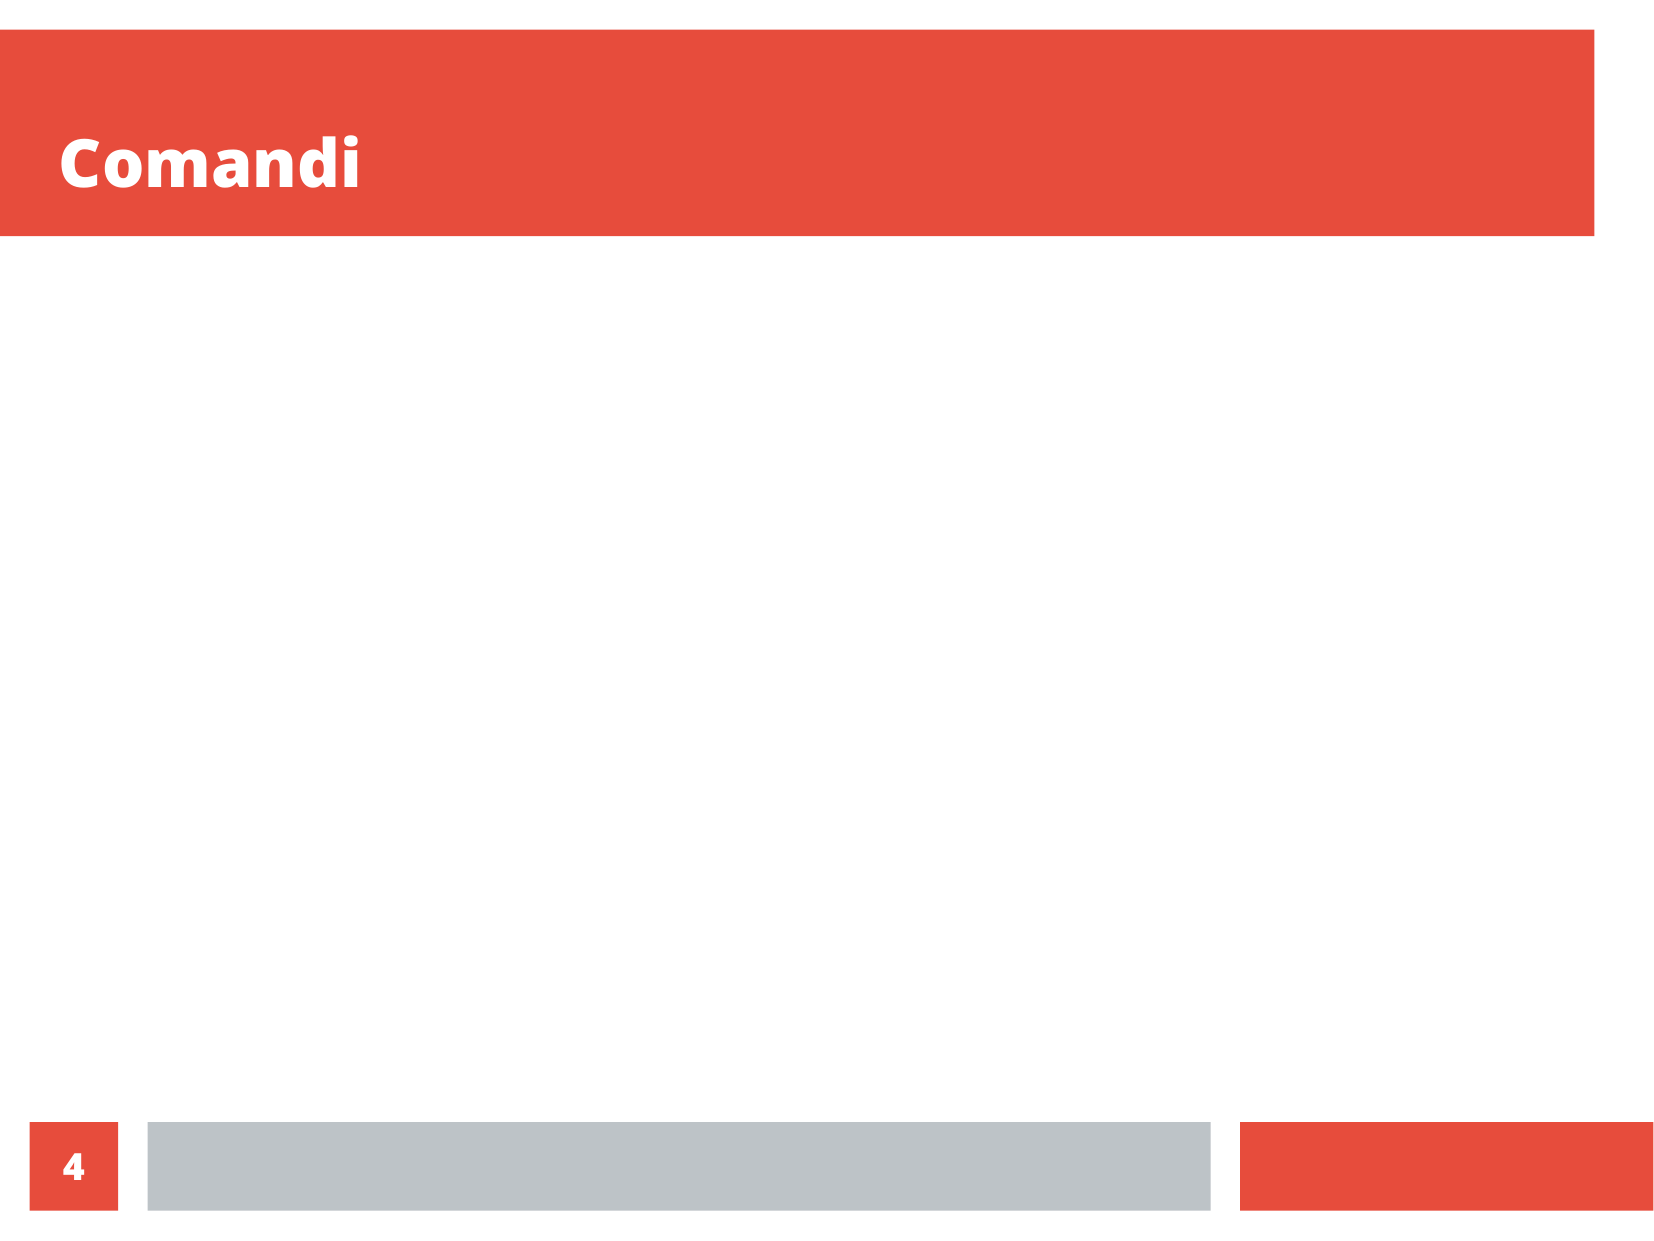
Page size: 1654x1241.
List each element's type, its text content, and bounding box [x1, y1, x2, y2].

title Comandi [59, 59, 1595, 207]
